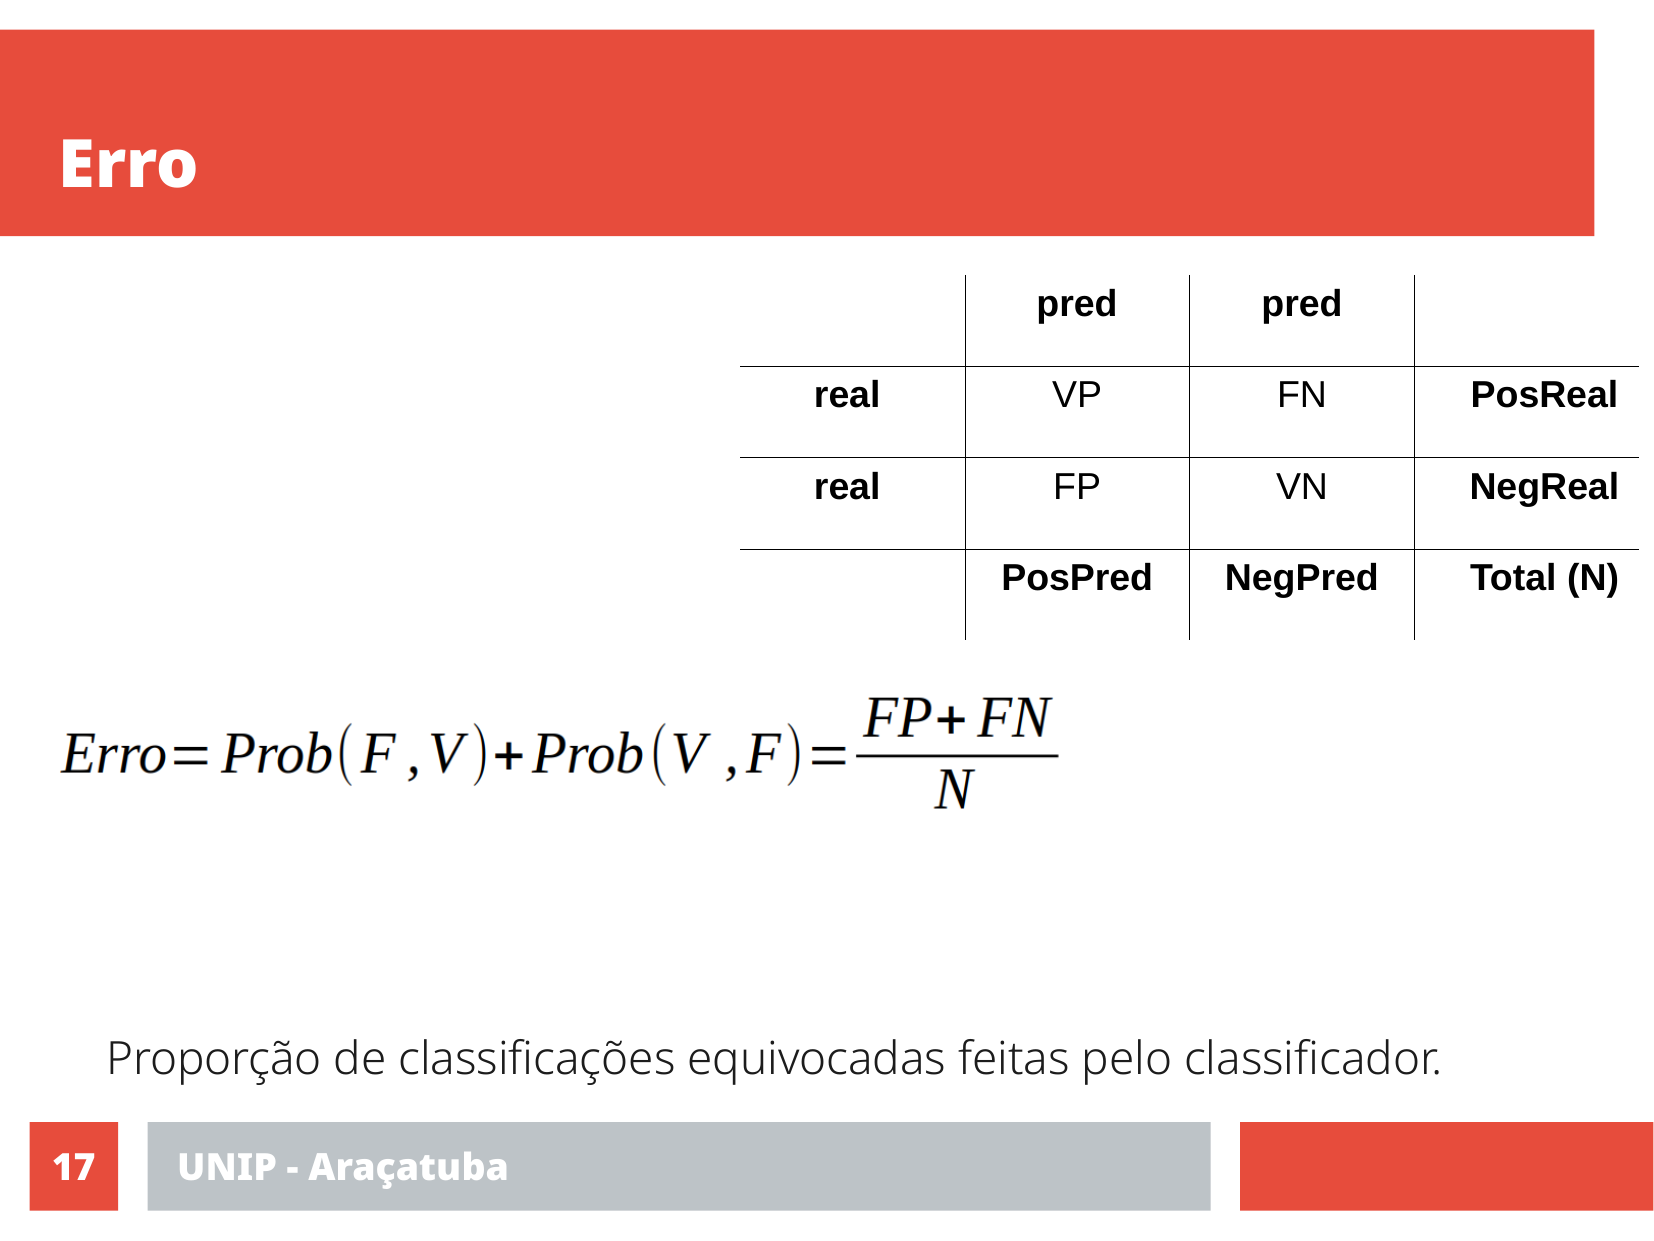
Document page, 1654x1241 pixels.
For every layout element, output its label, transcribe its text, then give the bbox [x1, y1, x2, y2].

table_header pred [966, 275, 1189, 366]
table_cell real [740, 458, 965, 549]
table_cell PosPred [966, 550, 1189, 640]
table_cell PosReal [1415, 367, 1639, 457]
table_header [740, 275, 965, 366]
table_header pred [1190, 275, 1414, 366]
list Proporção de classificações equivocadas feitas pelo classificador. [59, 324, 1565, 1093]
table_cell NegPred [1190, 550, 1414, 640]
table_header [1415, 275, 1639, 366]
table_cell NegReal [1415, 458, 1639, 549]
table_cell FP [966, 458, 1189, 549]
table_cell VN [1190, 458, 1414, 549]
table_cell VP [966, 367, 1189, 457]
table_cell FN [1190, 367, 1414, 457]
title Erro [59, 59, 1595, 207]
table_cell real [740, 367, 965, 457]
table_cell Total (N) [1415, 550, 1639, 640]
table_cell [740, 550, 965, 640]
picture [59, 671, 1070, 828]
